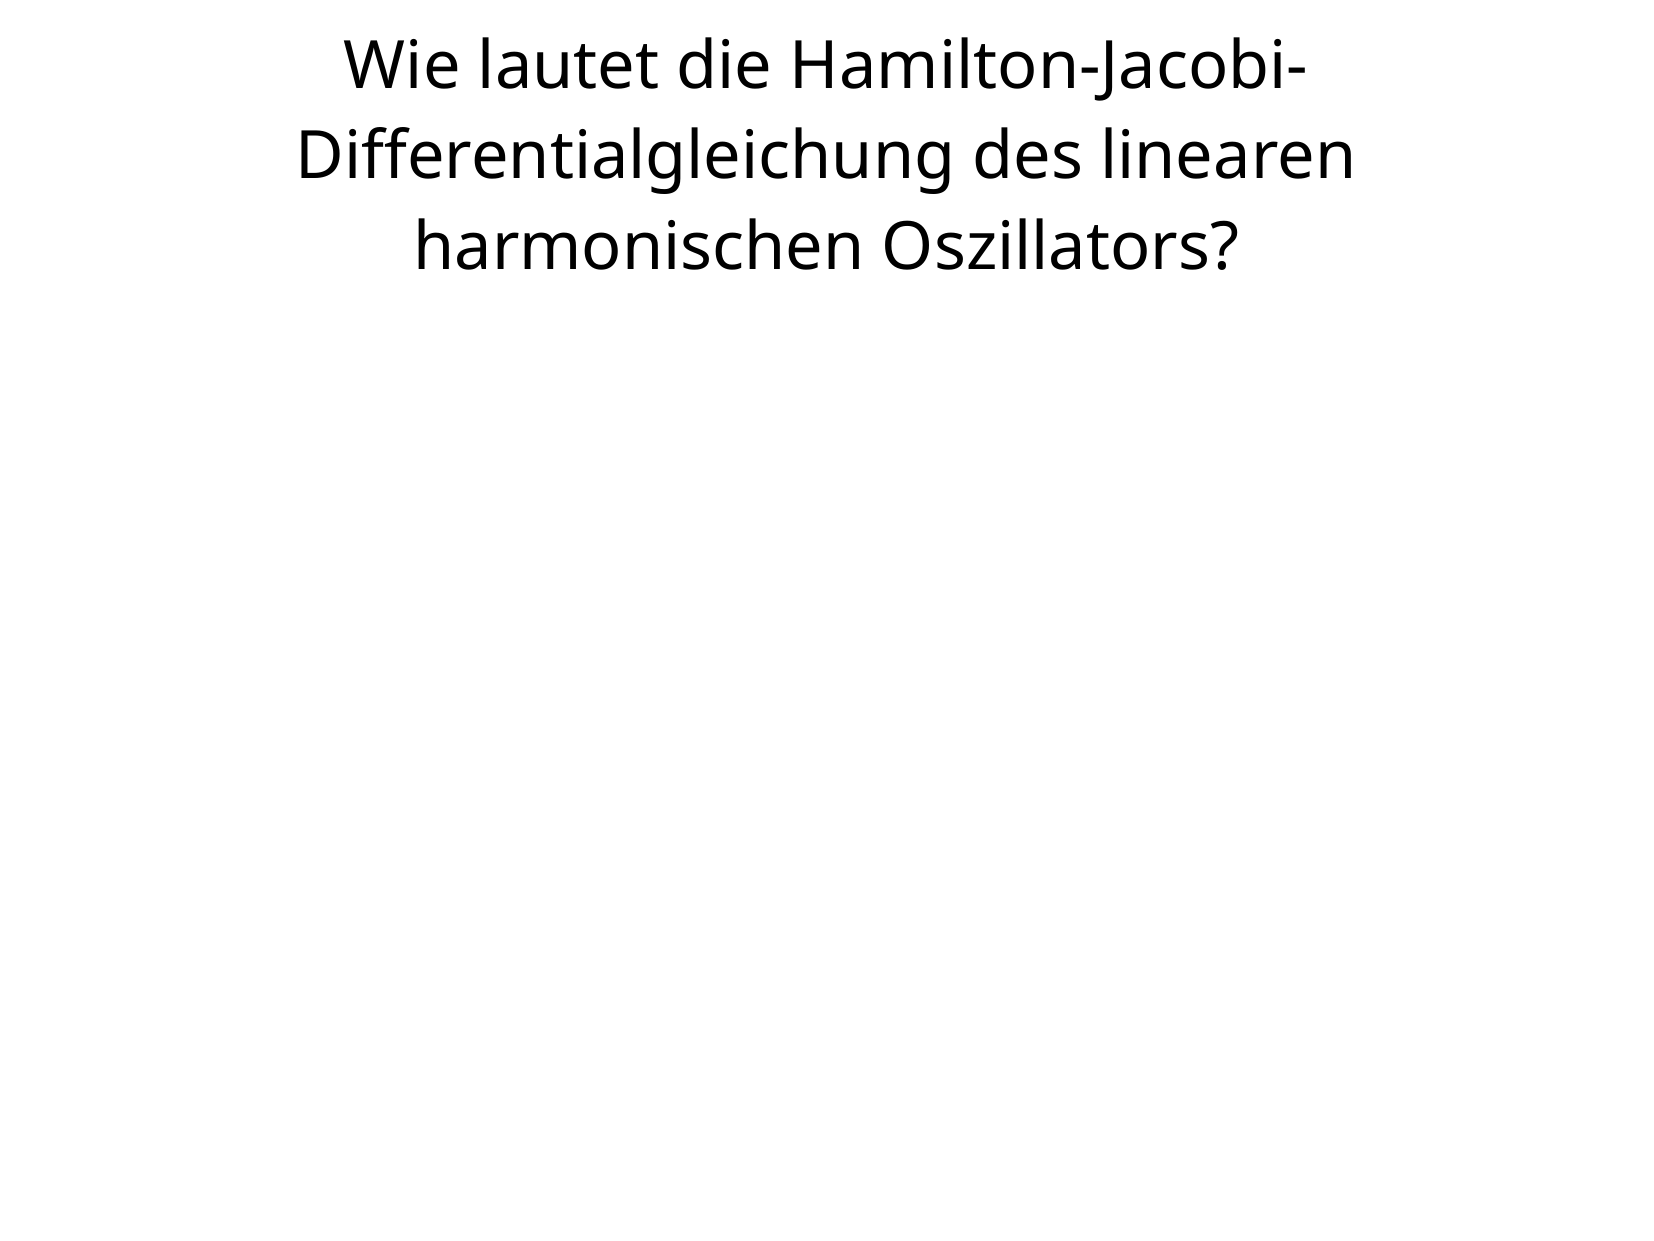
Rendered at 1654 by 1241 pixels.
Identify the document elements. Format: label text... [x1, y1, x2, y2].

title Wie lautet die Hamilton-Jacobi-Differentialgleichung des linearen harmonischen Oszillators? [82, 19, 1571, 287]
